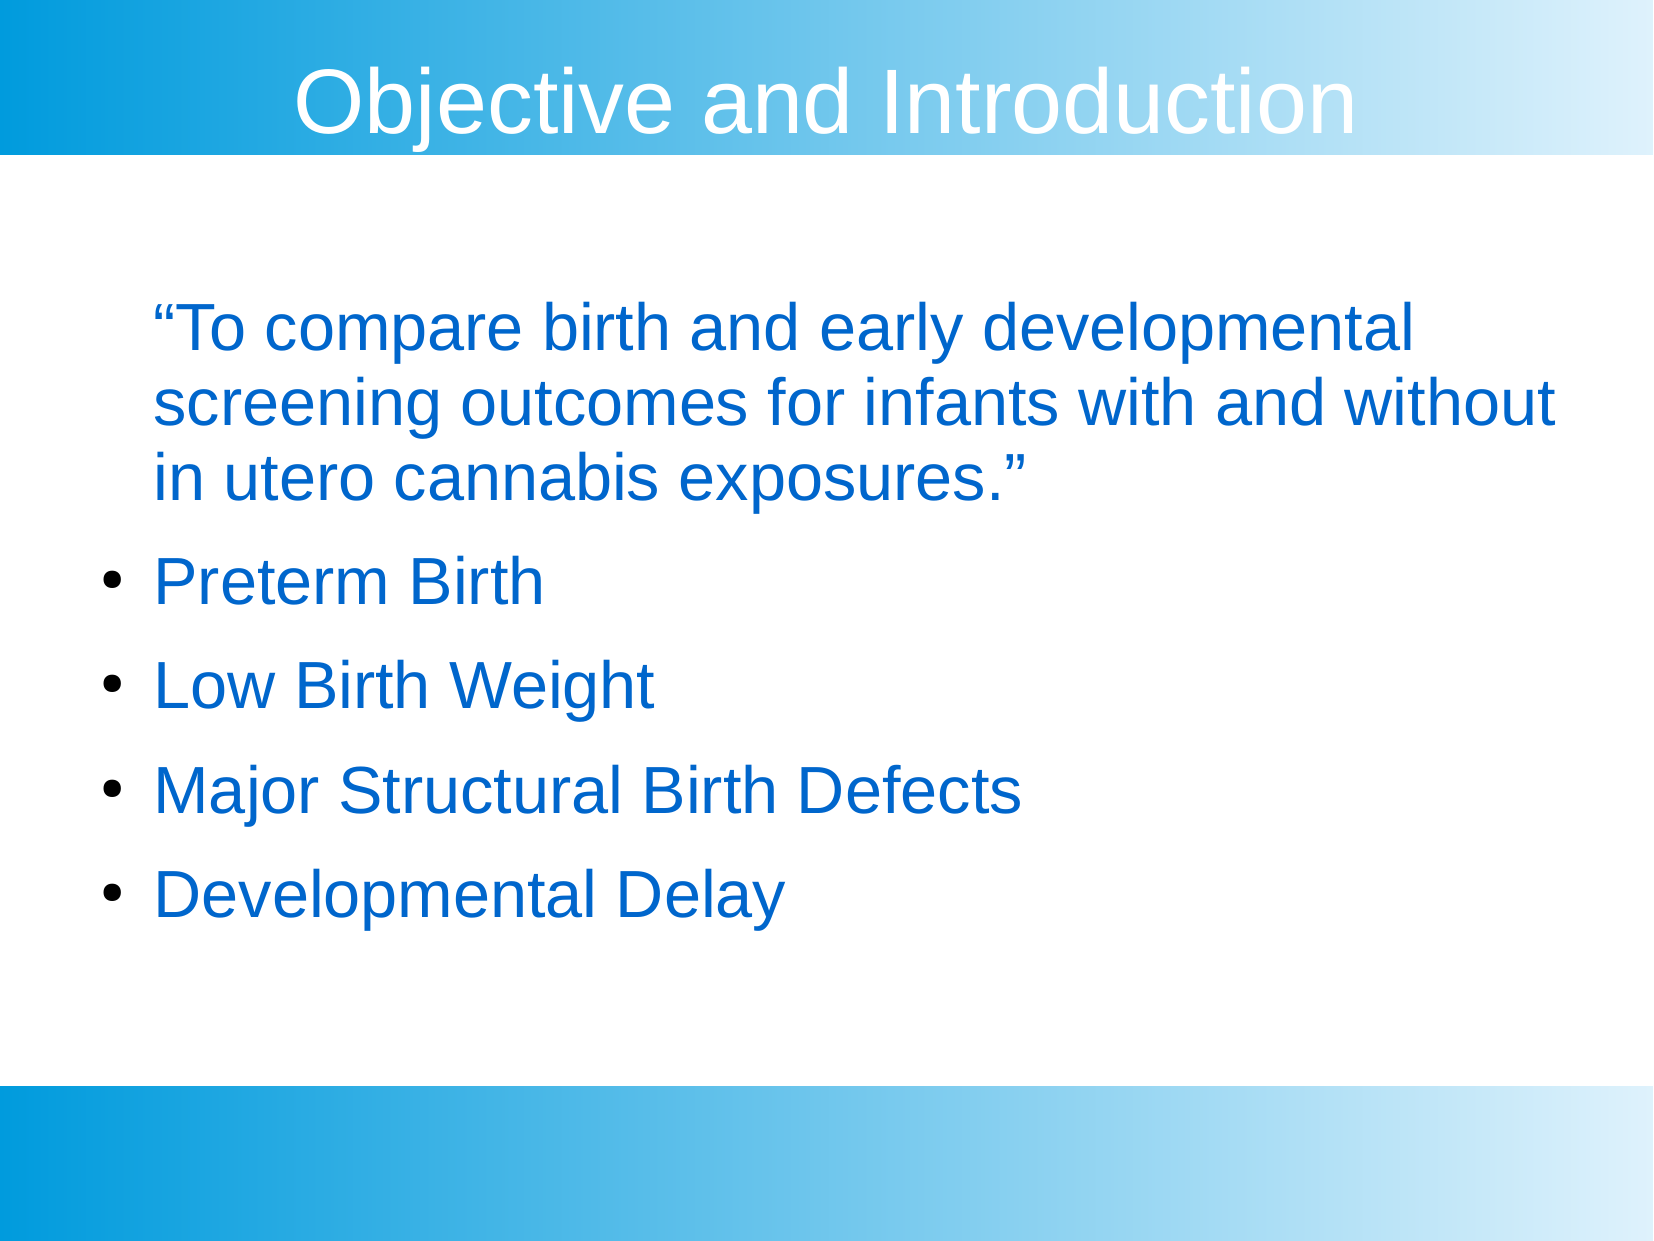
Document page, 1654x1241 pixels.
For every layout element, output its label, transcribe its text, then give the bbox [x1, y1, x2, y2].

title Objective and Introduction [82, 49, 1571, 155]
list “To compare birth and early developmental screening outcomes for infants with and without in utero cannabis exposures.” Preterm Birth Low Birth Weight Major Structural Birth Defects Developmental Delay [82, 290, 1571, 1010]
